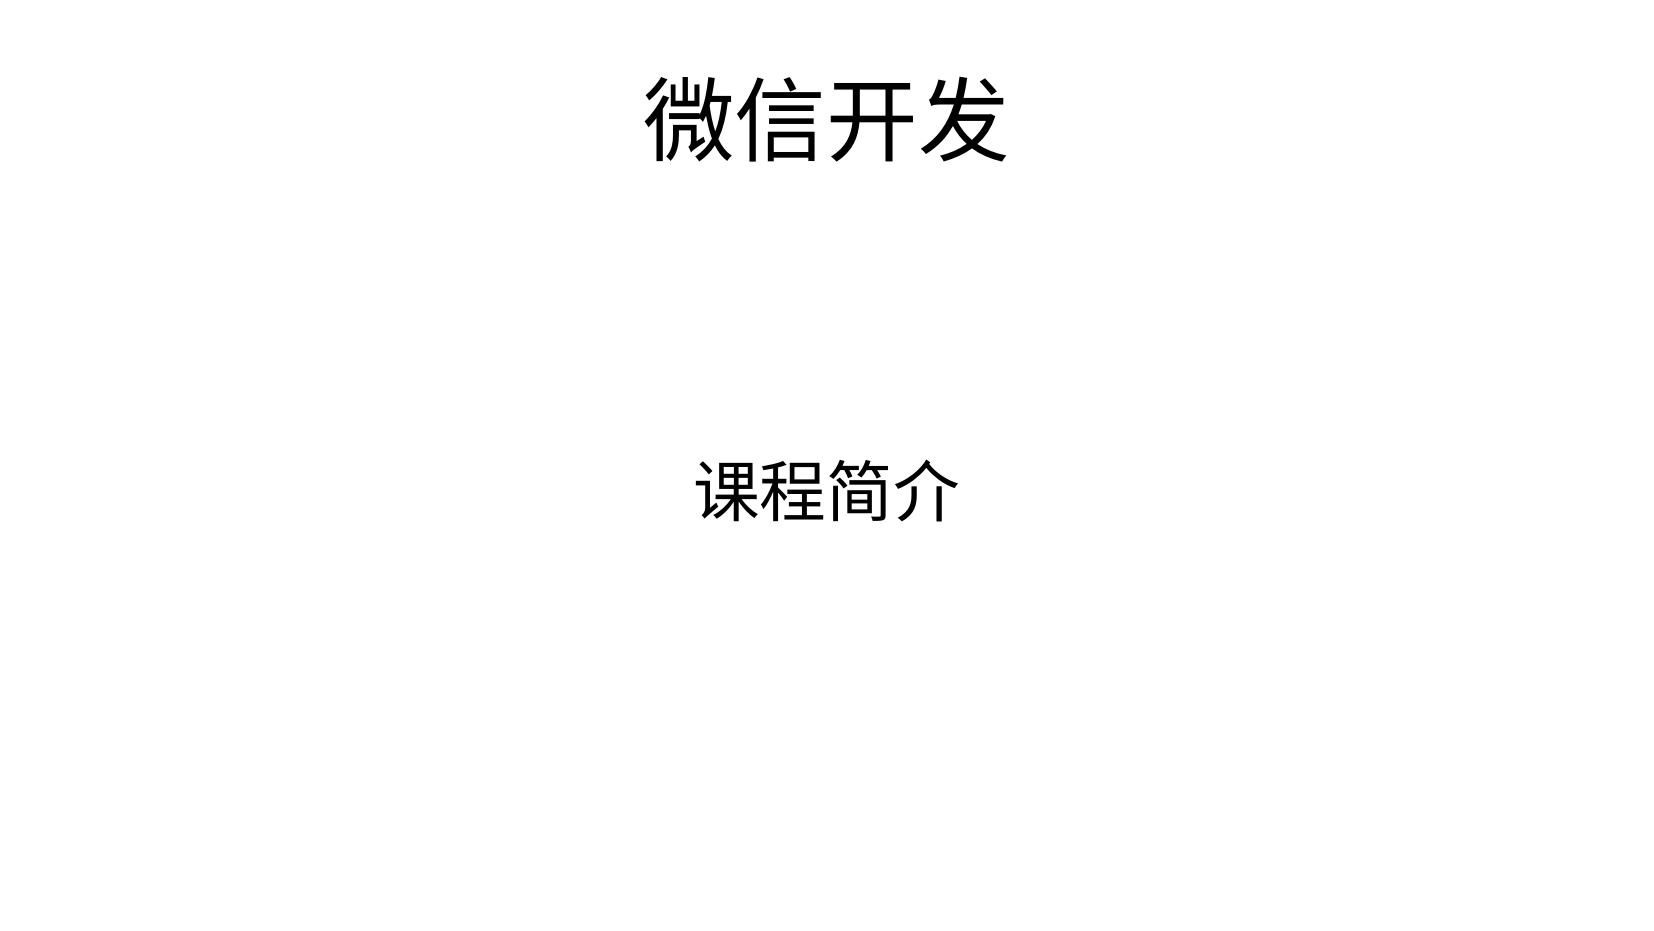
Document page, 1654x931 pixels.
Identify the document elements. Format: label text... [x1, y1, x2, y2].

subtitle 课程简介 [82, 217, 1571, 758]
title 微信开发 [82, 37, 1571, 193]
